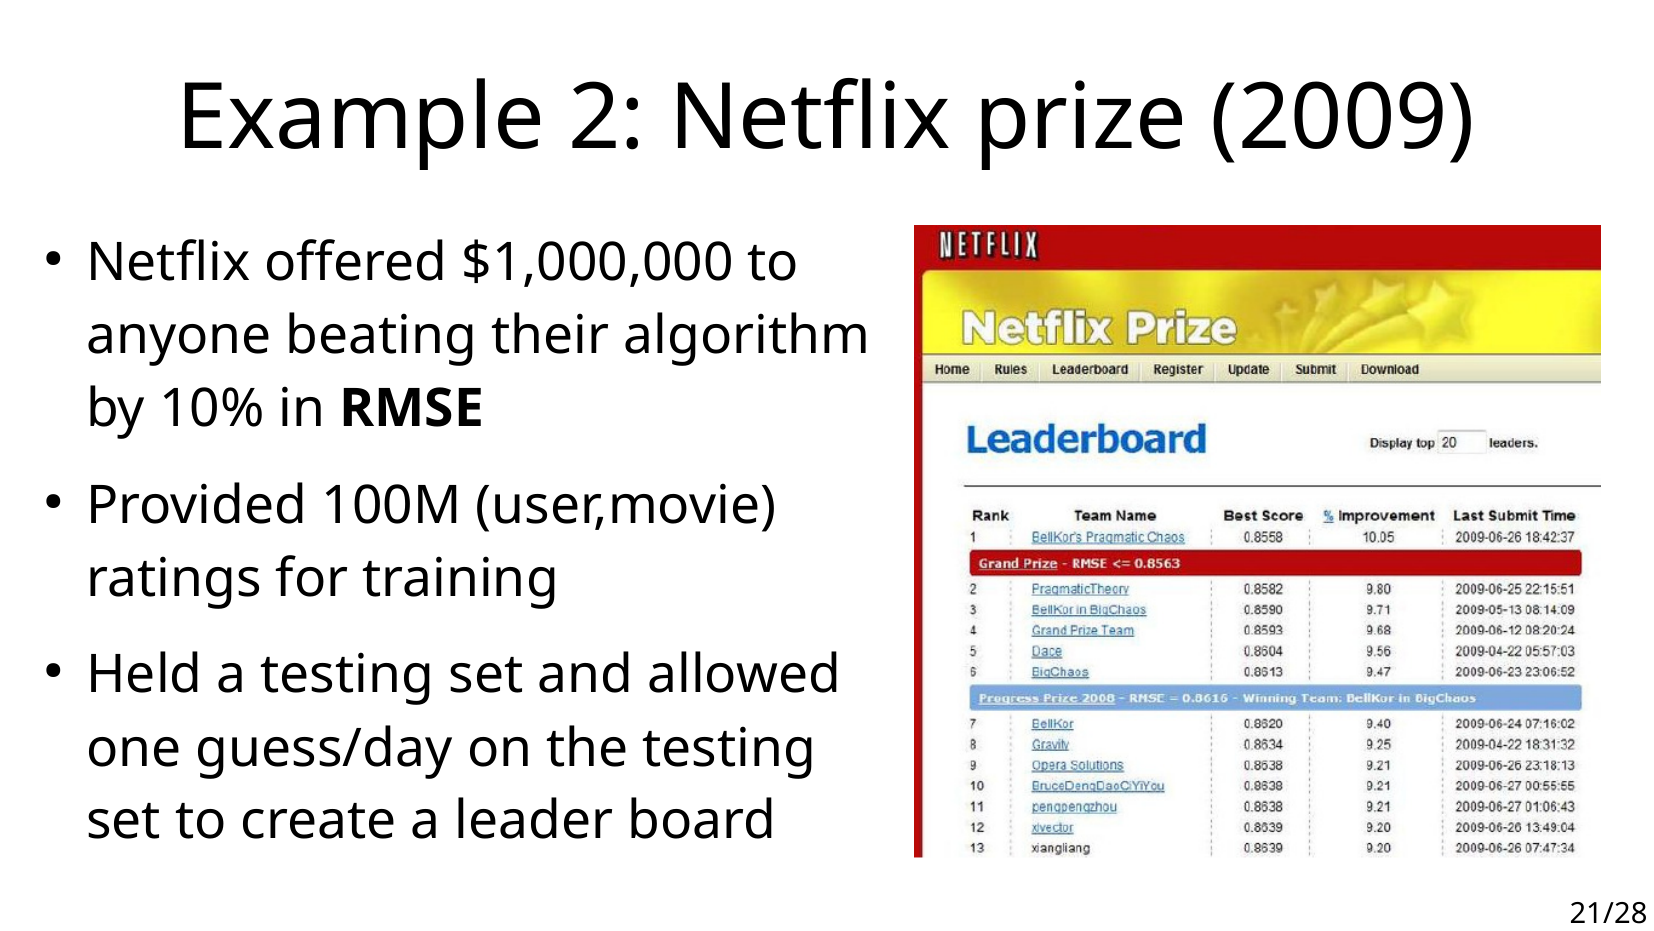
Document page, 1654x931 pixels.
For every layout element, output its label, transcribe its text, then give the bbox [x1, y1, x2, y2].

list Netflix offered $1,000,000 to anyone beating their algorithm by 10% in RMSE Provided 100M (user,movie) ratings for training Held a testing set and allowed one guess/day on the testing set to create a leader board [29, 223, 891, 866]
picture [914, 225, 1601, 860]
title Example 2: Netflix prize (2009) [82, 1, 1571, 226]
